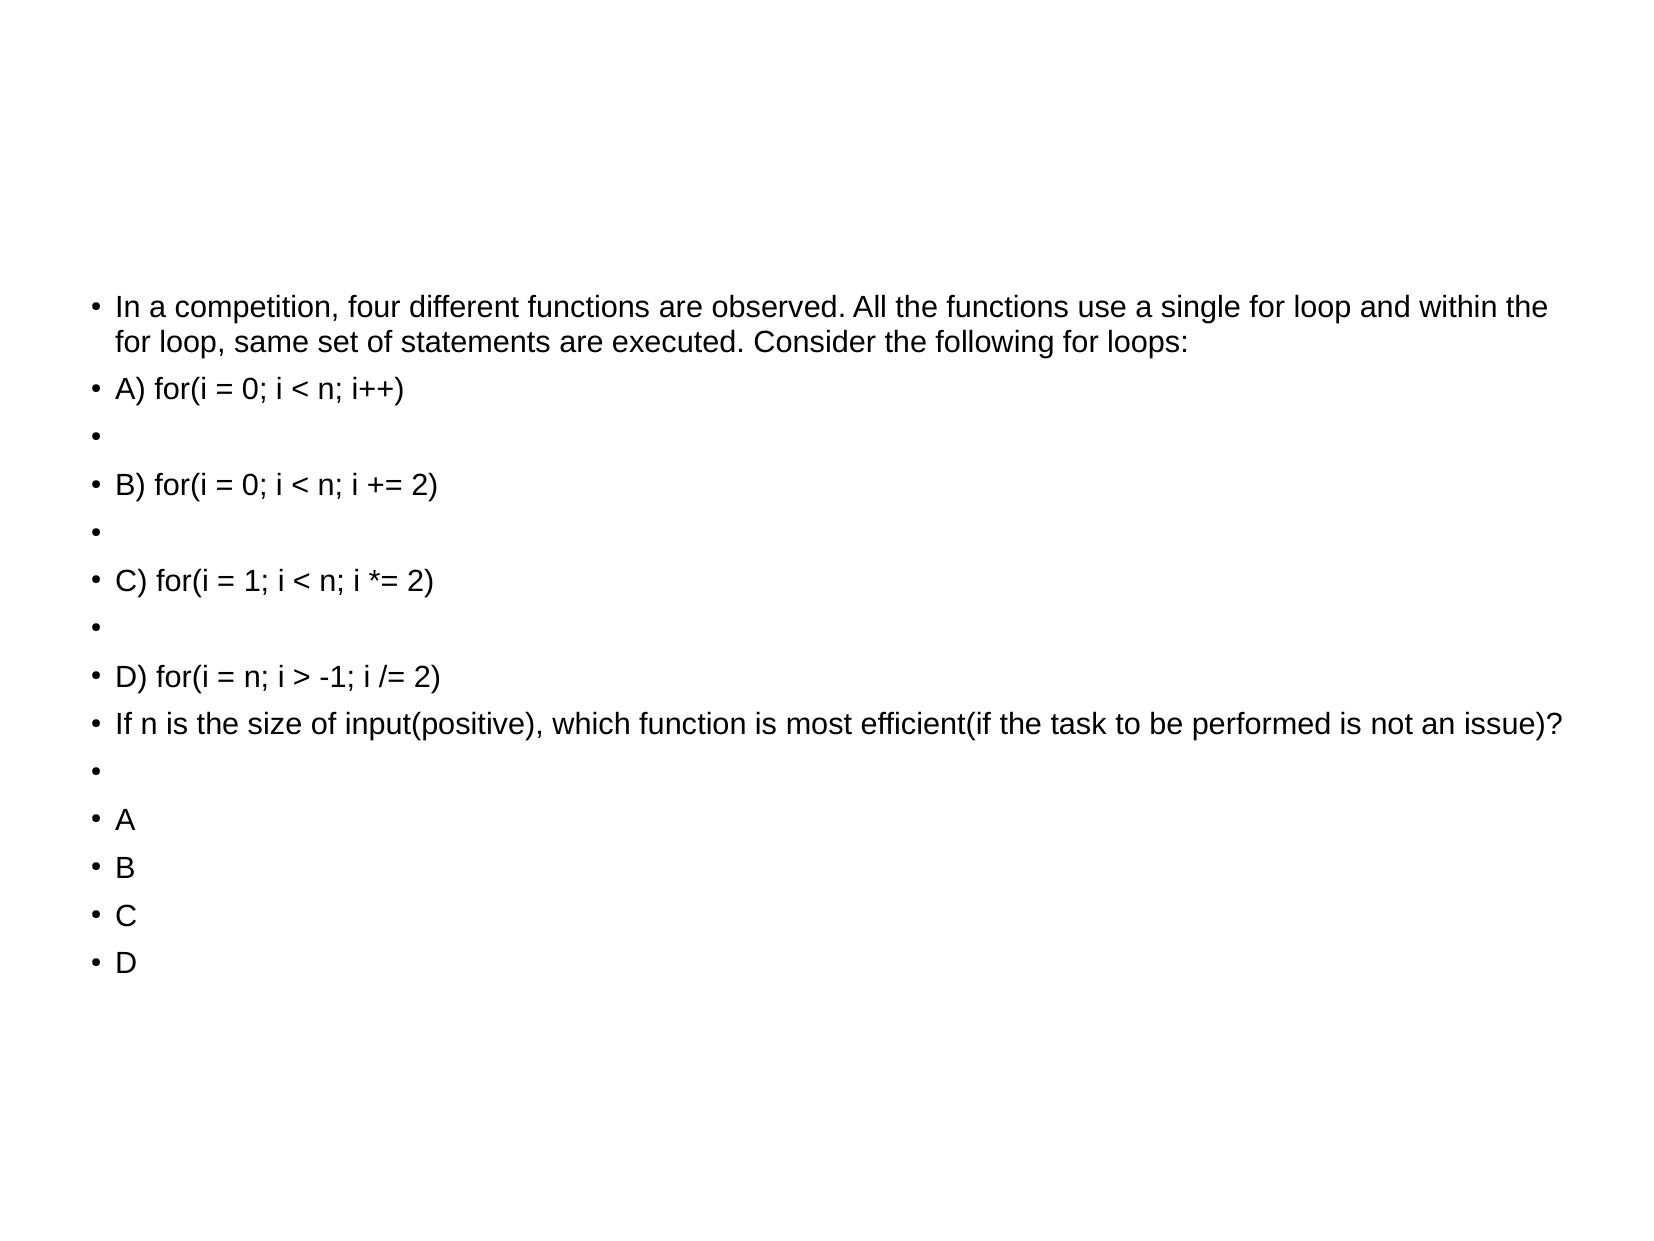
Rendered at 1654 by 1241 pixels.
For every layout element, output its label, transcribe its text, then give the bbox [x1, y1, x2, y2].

list In a competition, four different functions are observed. All the functions use a single for loop and within the for loop, same set of statements are executed. Consider the following for loops: A) for(i = 0; i < n; i++) B) for(i = 0; i < n; i += 2) C) for(i = 1; i < n; i *= 2) D) for(i = n; i > -1; i /= 2) If n is the size of input(positive), which function is most efficient(if the task to be performed is not an issue)? A B C D [82, 290, 1571, 1010]
